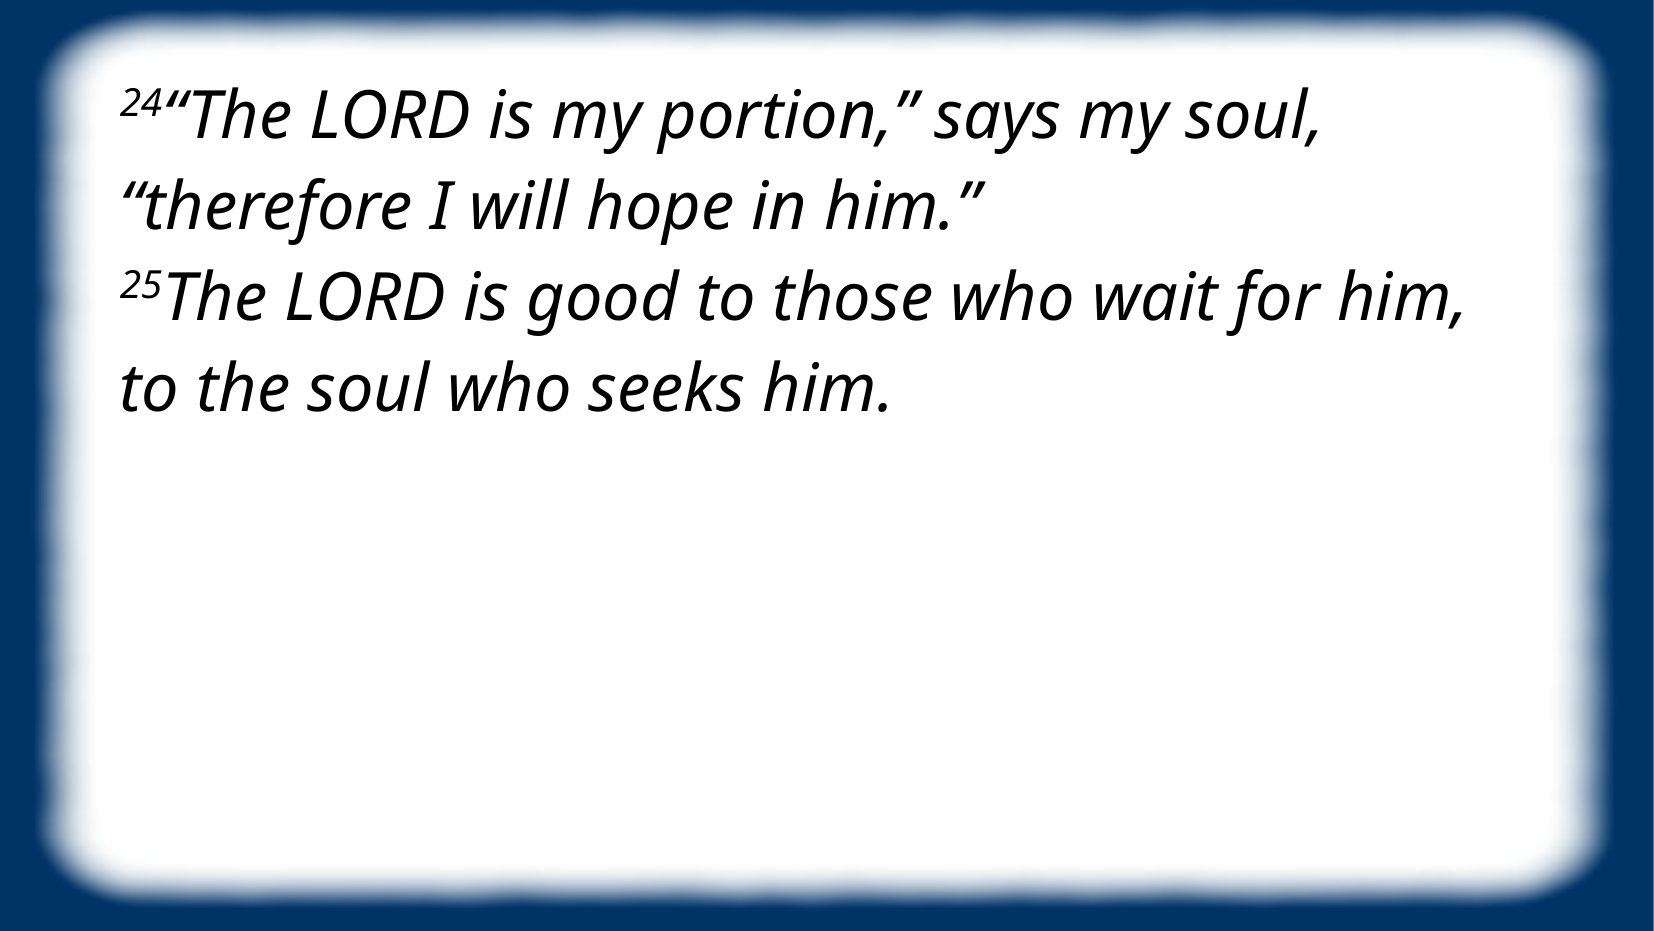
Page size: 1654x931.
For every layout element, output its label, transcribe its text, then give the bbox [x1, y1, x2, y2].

picture [0, 0, 1654, 931]
text_box 24“The LORD is my portion,” says my soul, “therefore I will hope in him.” 25The LORD is good to those who wait for him, to the soul who seeks him. [105, 60, 1546, 430]
